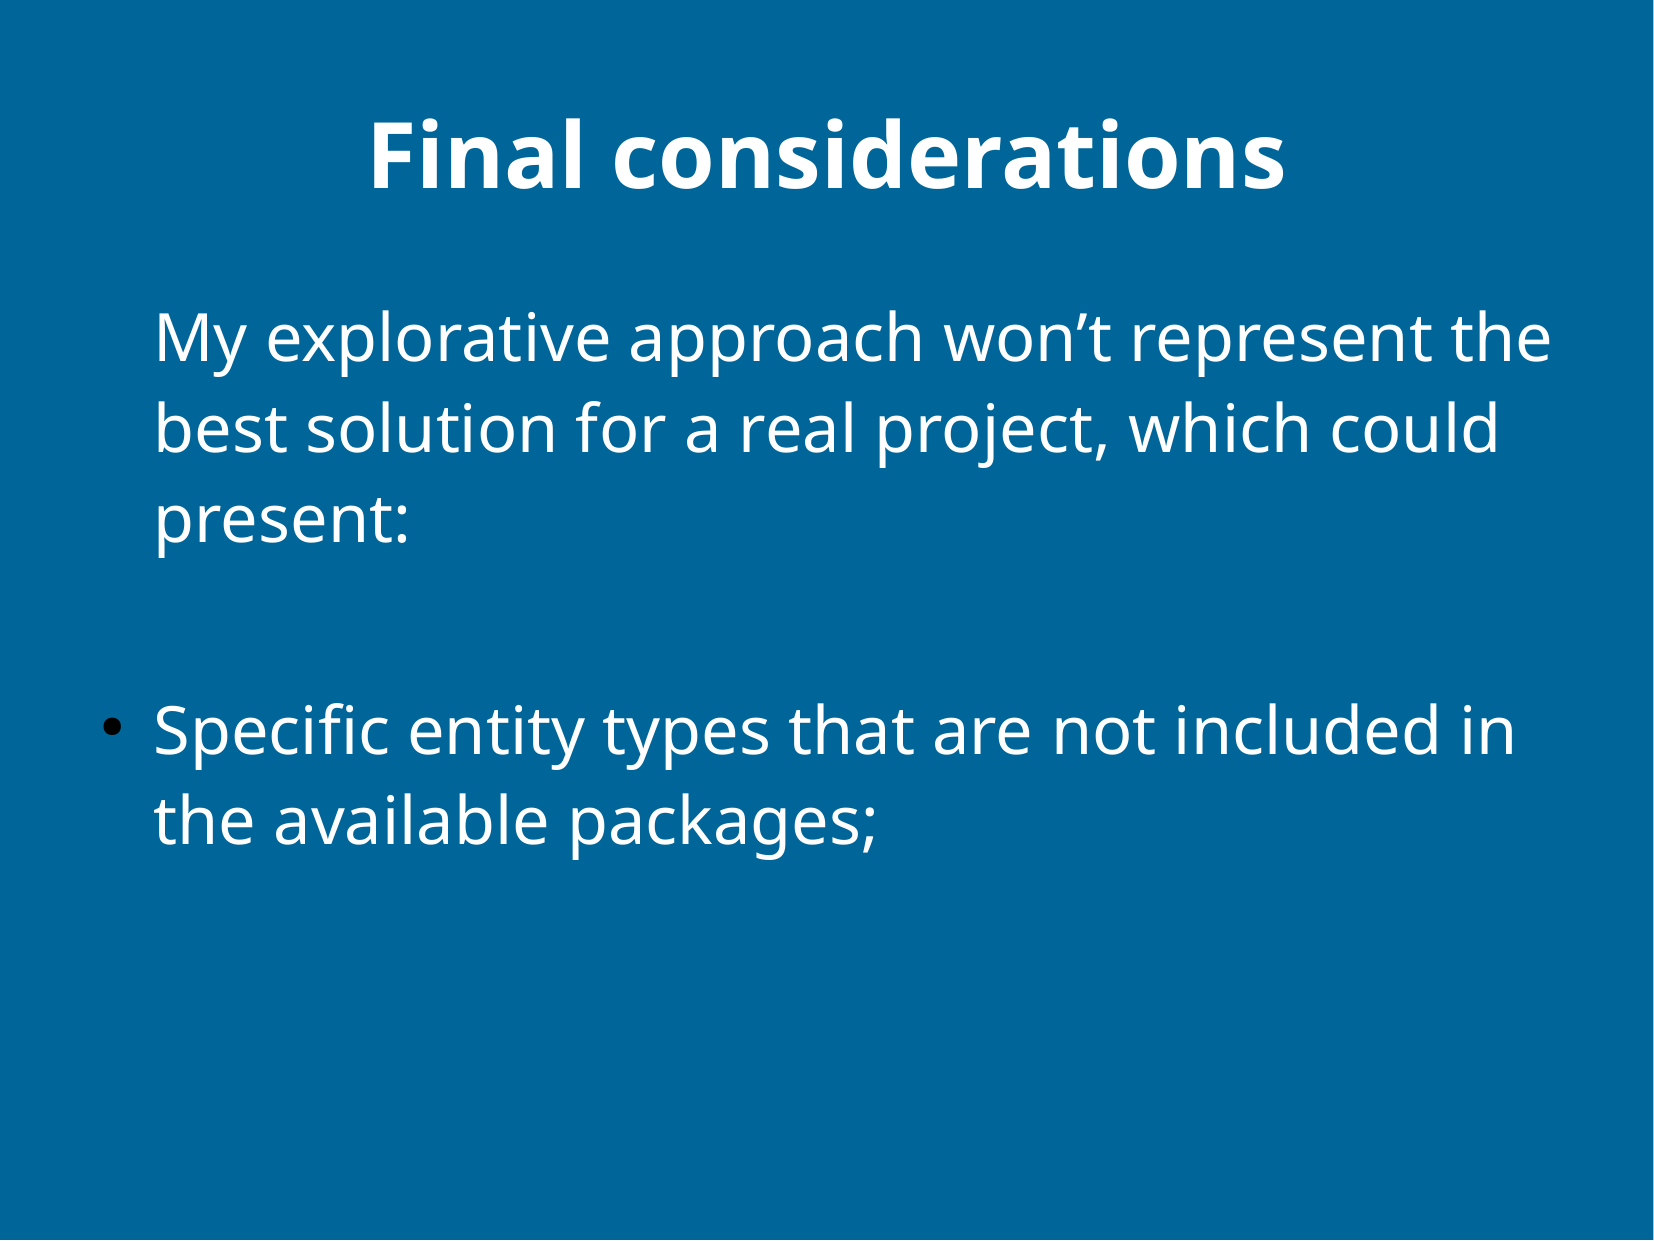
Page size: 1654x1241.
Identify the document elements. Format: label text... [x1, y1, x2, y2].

list My explorative approach won’t represent the best solution for a real project, which could present: Specific entity types that are not included in the available packages; [82, 290, 1565, 975]
title Final considerations [82, 49, 1571, 257]
